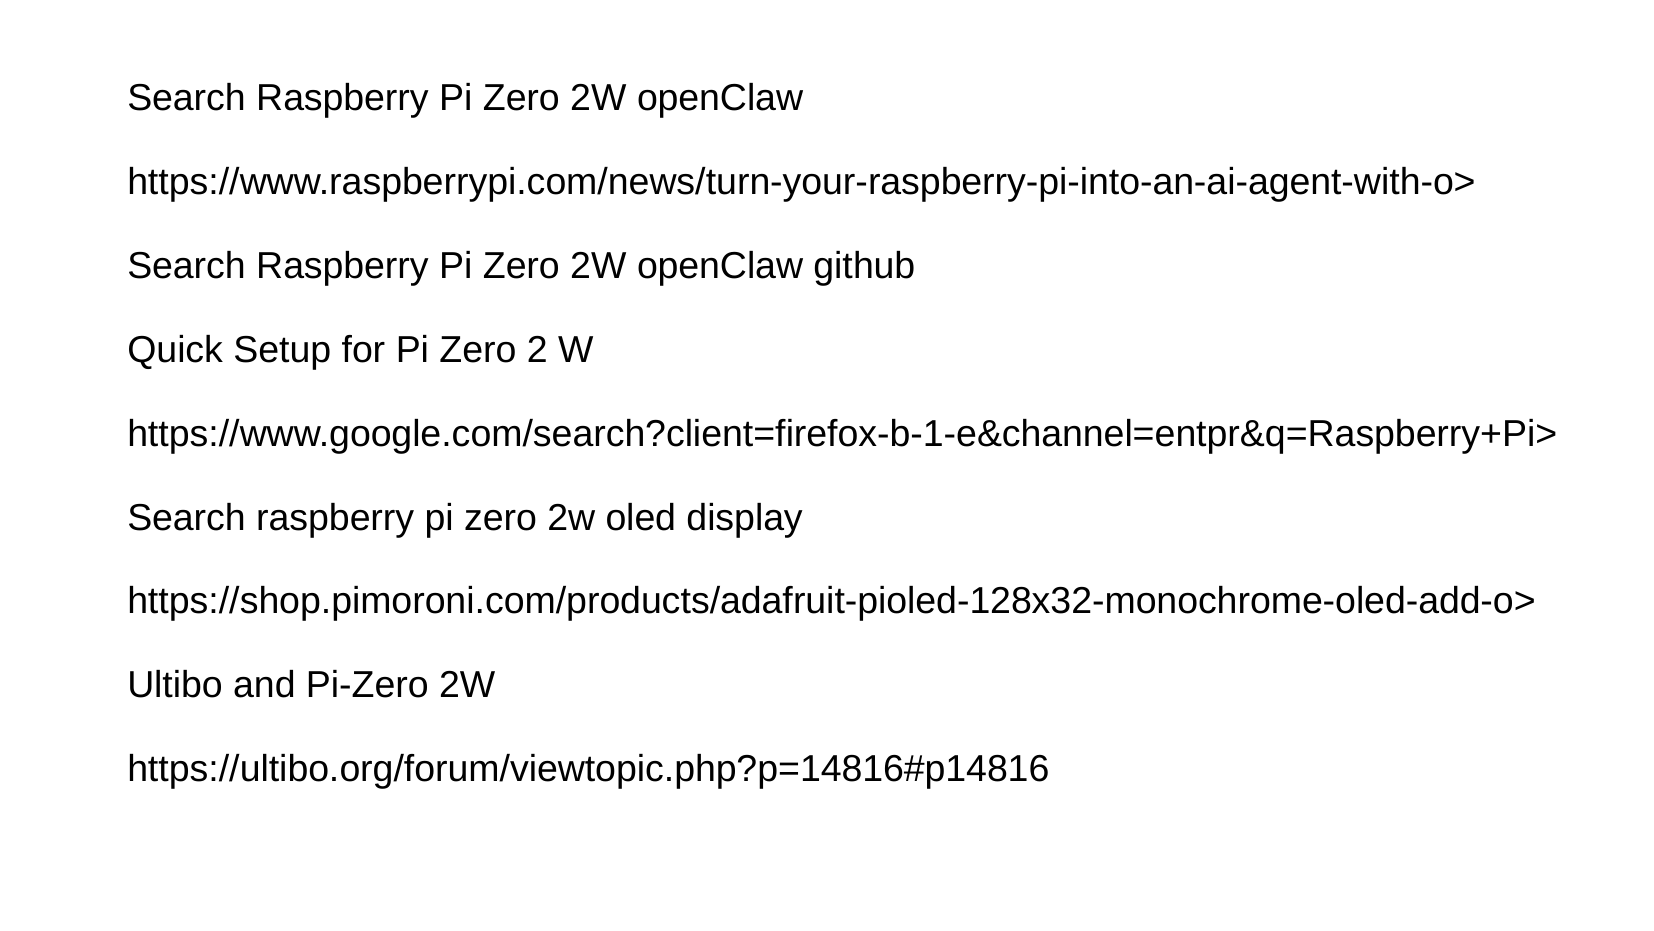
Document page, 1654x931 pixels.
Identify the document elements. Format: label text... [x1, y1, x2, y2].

text_box Search Raspberry Pi Zero 2W openClaw https://www.raspberrypi.com/news/turn-your-raspberry-pi-into-an-ai-agent-with-o> Search Raspberry Pi Zero 2W openClaw github Quick Setup for Pi Zero 2 W https://www.google.com/search?client=firefox-b-1-e&channel=entpr&q=Raspberry+Pi> Search raspberry pi zero 2w oled display https://shop.pimoroni.com/products/adafruit-pioled-128x32-monochrome-oled-add-o> Ultibo and Pi-Zero 2W https://ultibo.org/forum/viewtopic.php?p=14816#p14816 [112, 68, 1573, 840]
